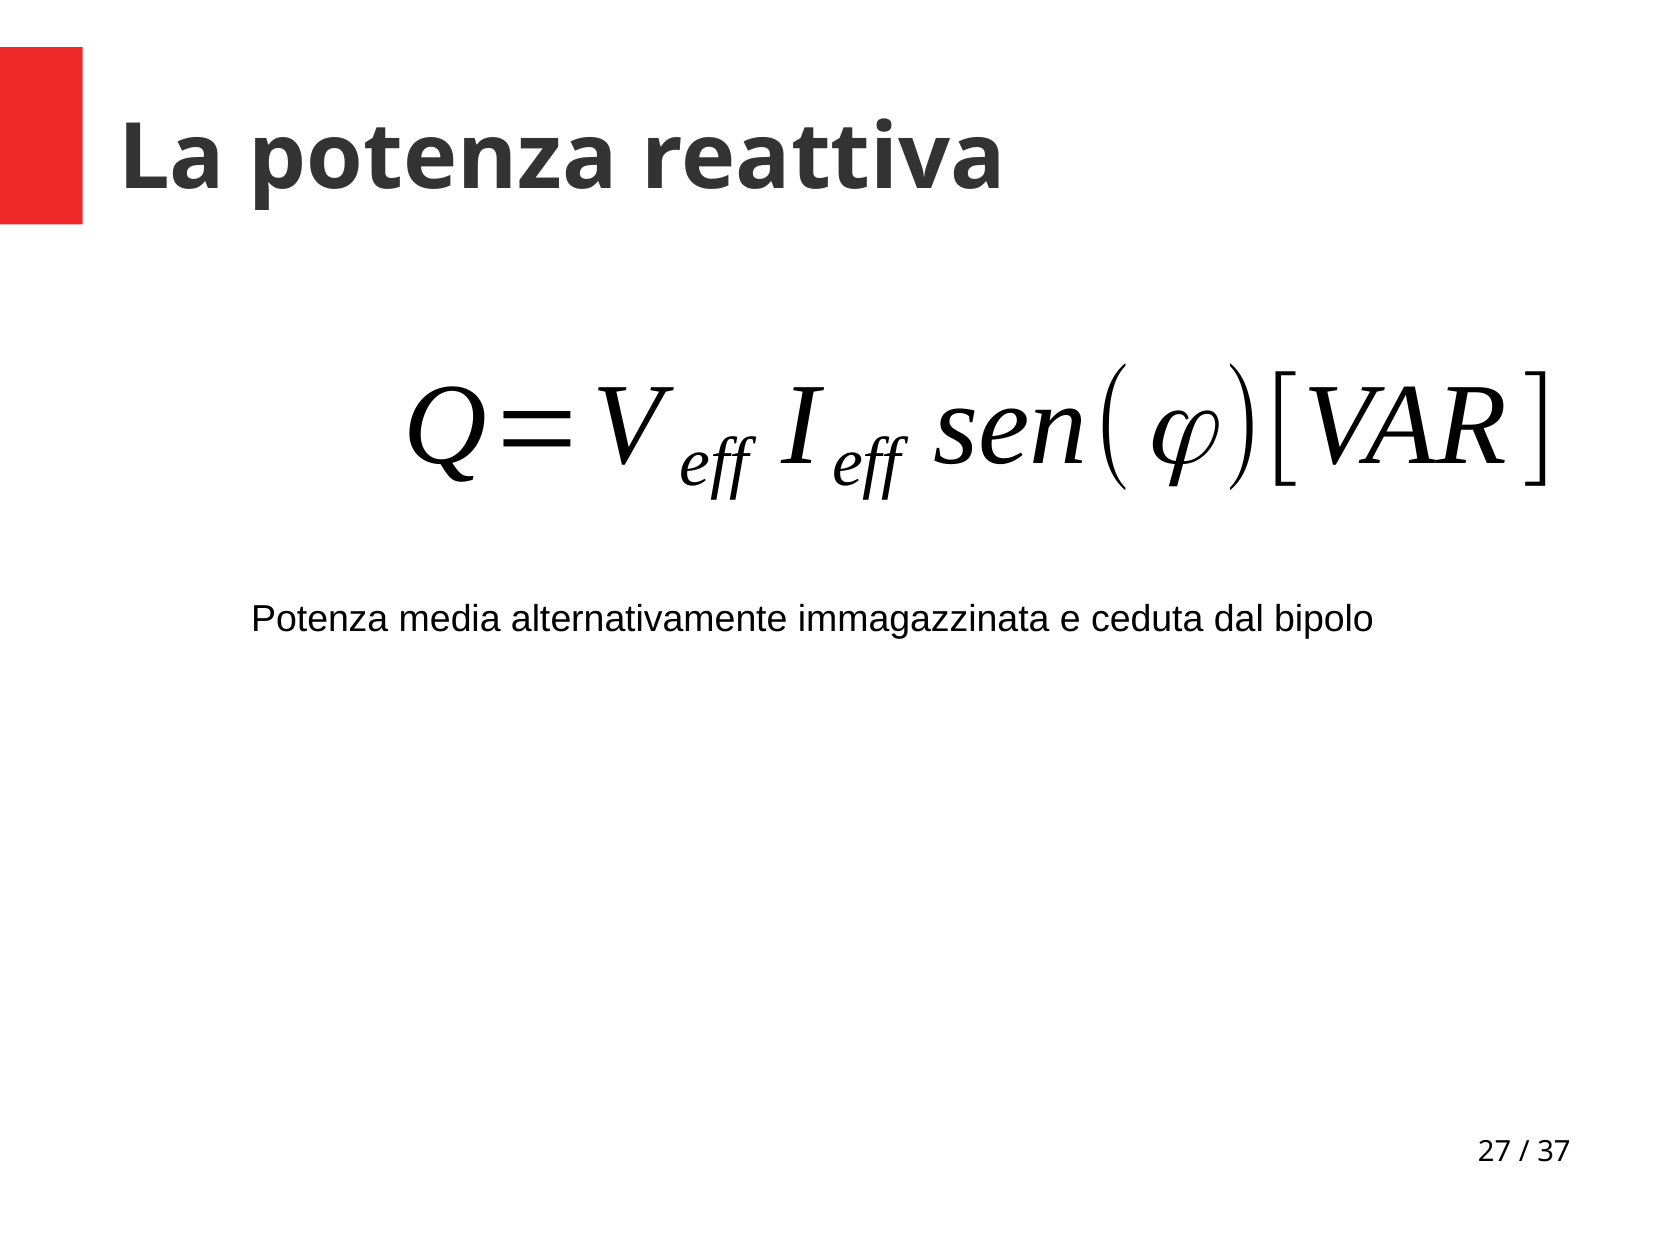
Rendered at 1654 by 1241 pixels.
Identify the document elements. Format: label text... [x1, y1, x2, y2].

title La potenza reattiva [118, 49, 1571, 257]
text_box Potenza media alternativamente immagazzinata e ceduta dal bipolo [236, 590, 1394, 648]
chart [375, 354, 1584, 504]
